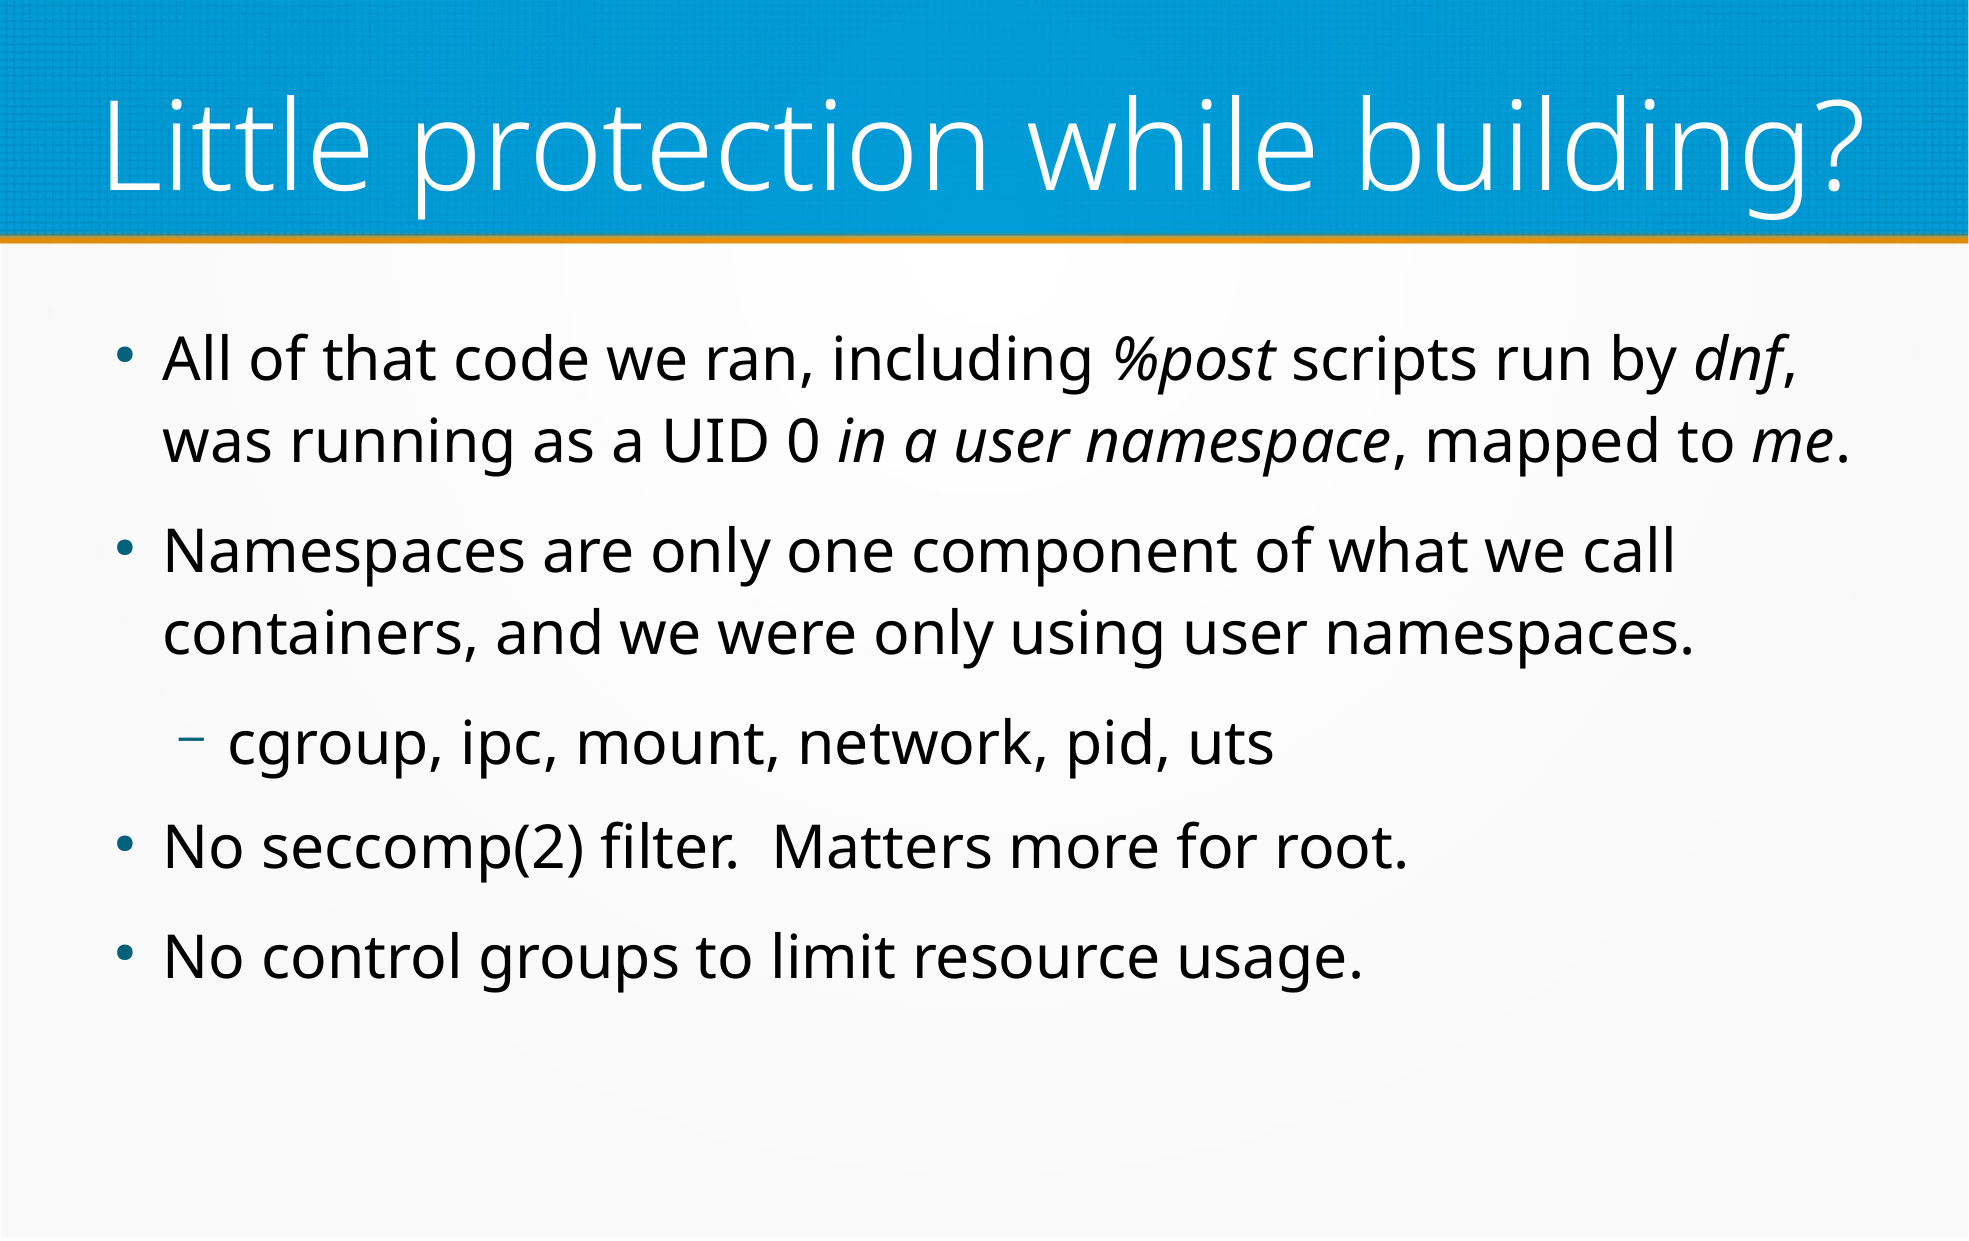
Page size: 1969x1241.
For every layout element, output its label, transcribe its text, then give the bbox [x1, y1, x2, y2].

title Little protection while building? [98, 19, 1870, 227]
list All of that code we ran, including %post scripts run by dnf, was running as a UID 0 in a user namespace, mapped to me. Namespaces are only one component of what we call containers, and we were only using user namespaces. cgroup, ipc, mount, network, pid, uts No seccomp(2) filter. Matters more for root. No control groups to limit resource usage. [98, 315, 1861, 1081]
picture [0, 233, 1969, 1241]
